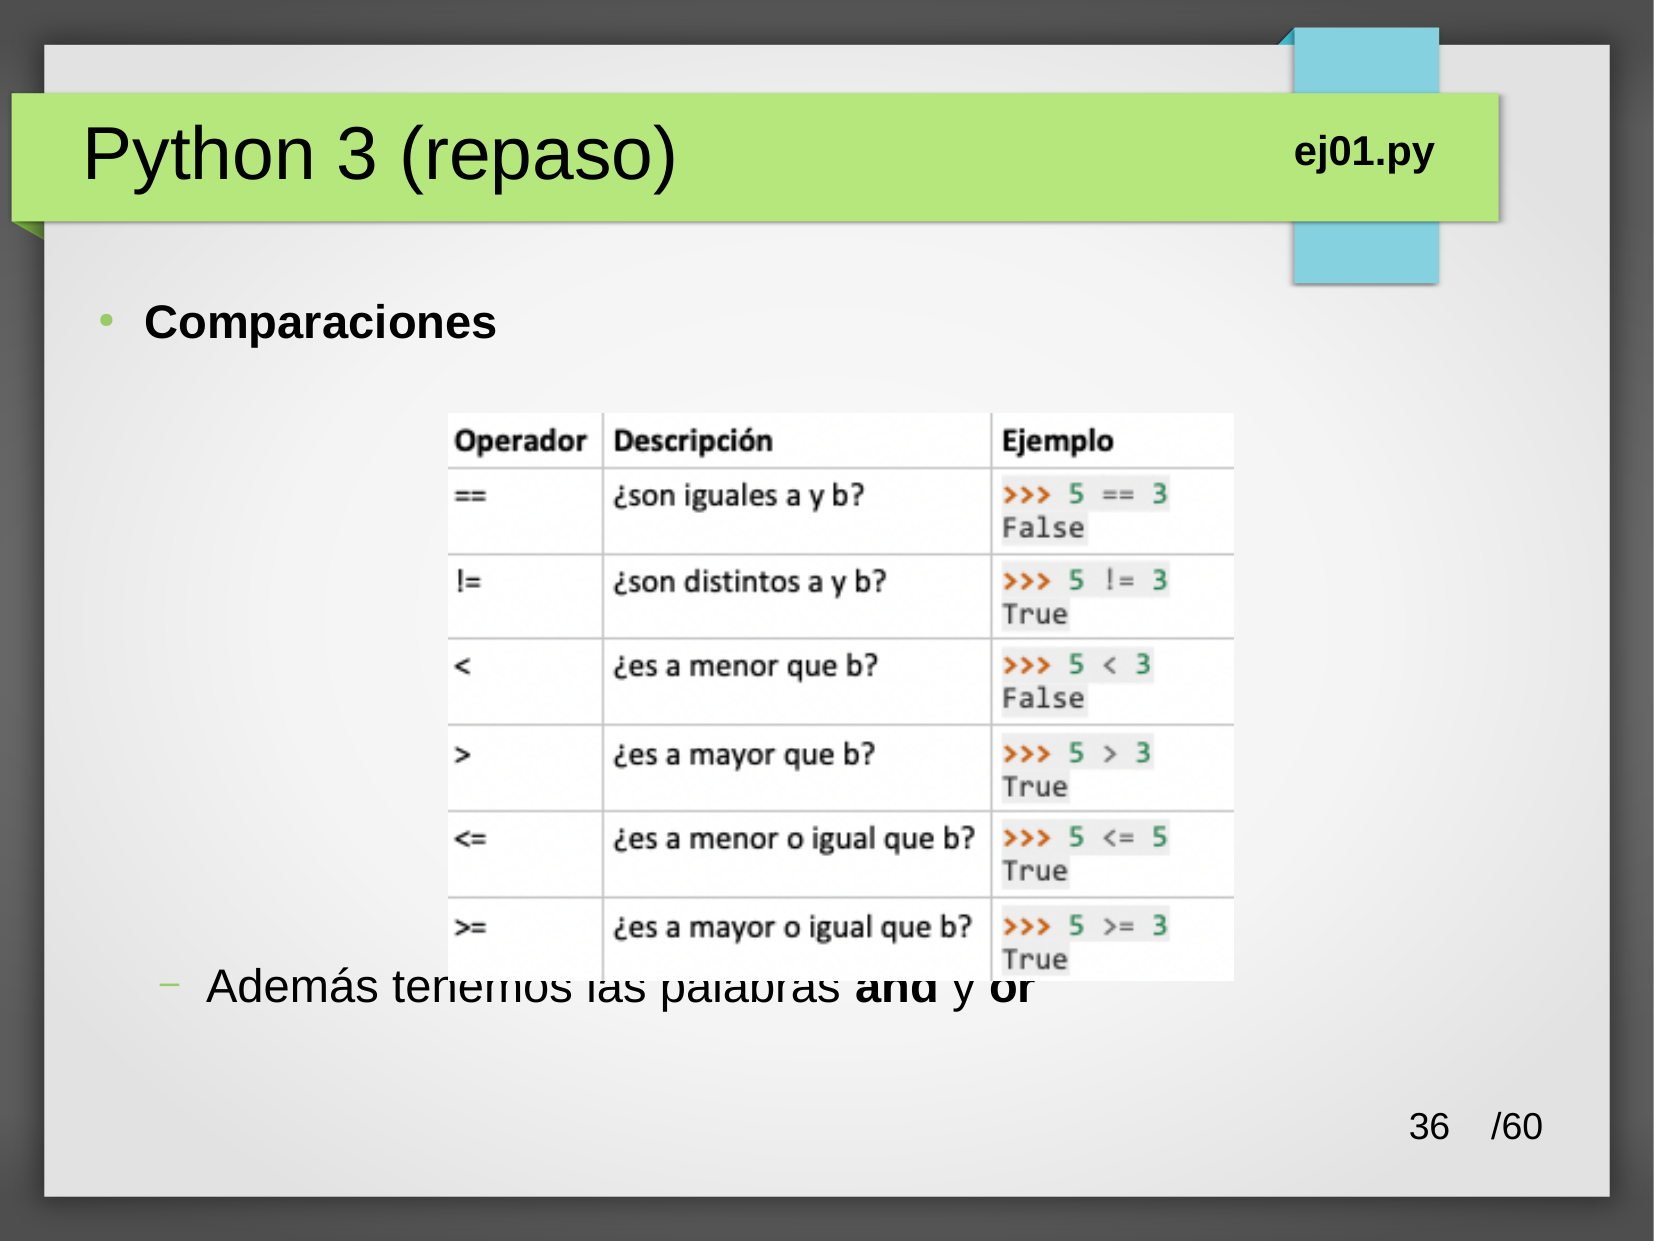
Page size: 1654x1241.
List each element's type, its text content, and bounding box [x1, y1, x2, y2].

list Comparaciones Además tenemos las palabras and y or [82, 295, 1571, 1015]
picture [0, 0, 1654, 1241]
text_box ej01.py [1279, 120, 1465, 229]
title Python 3 (repaso) [82, 94, 1264, 213]
text_box <número> [1393, 1098, 1476, 1169]
text_box /60 [1476, 1098, 1644, 1169]
